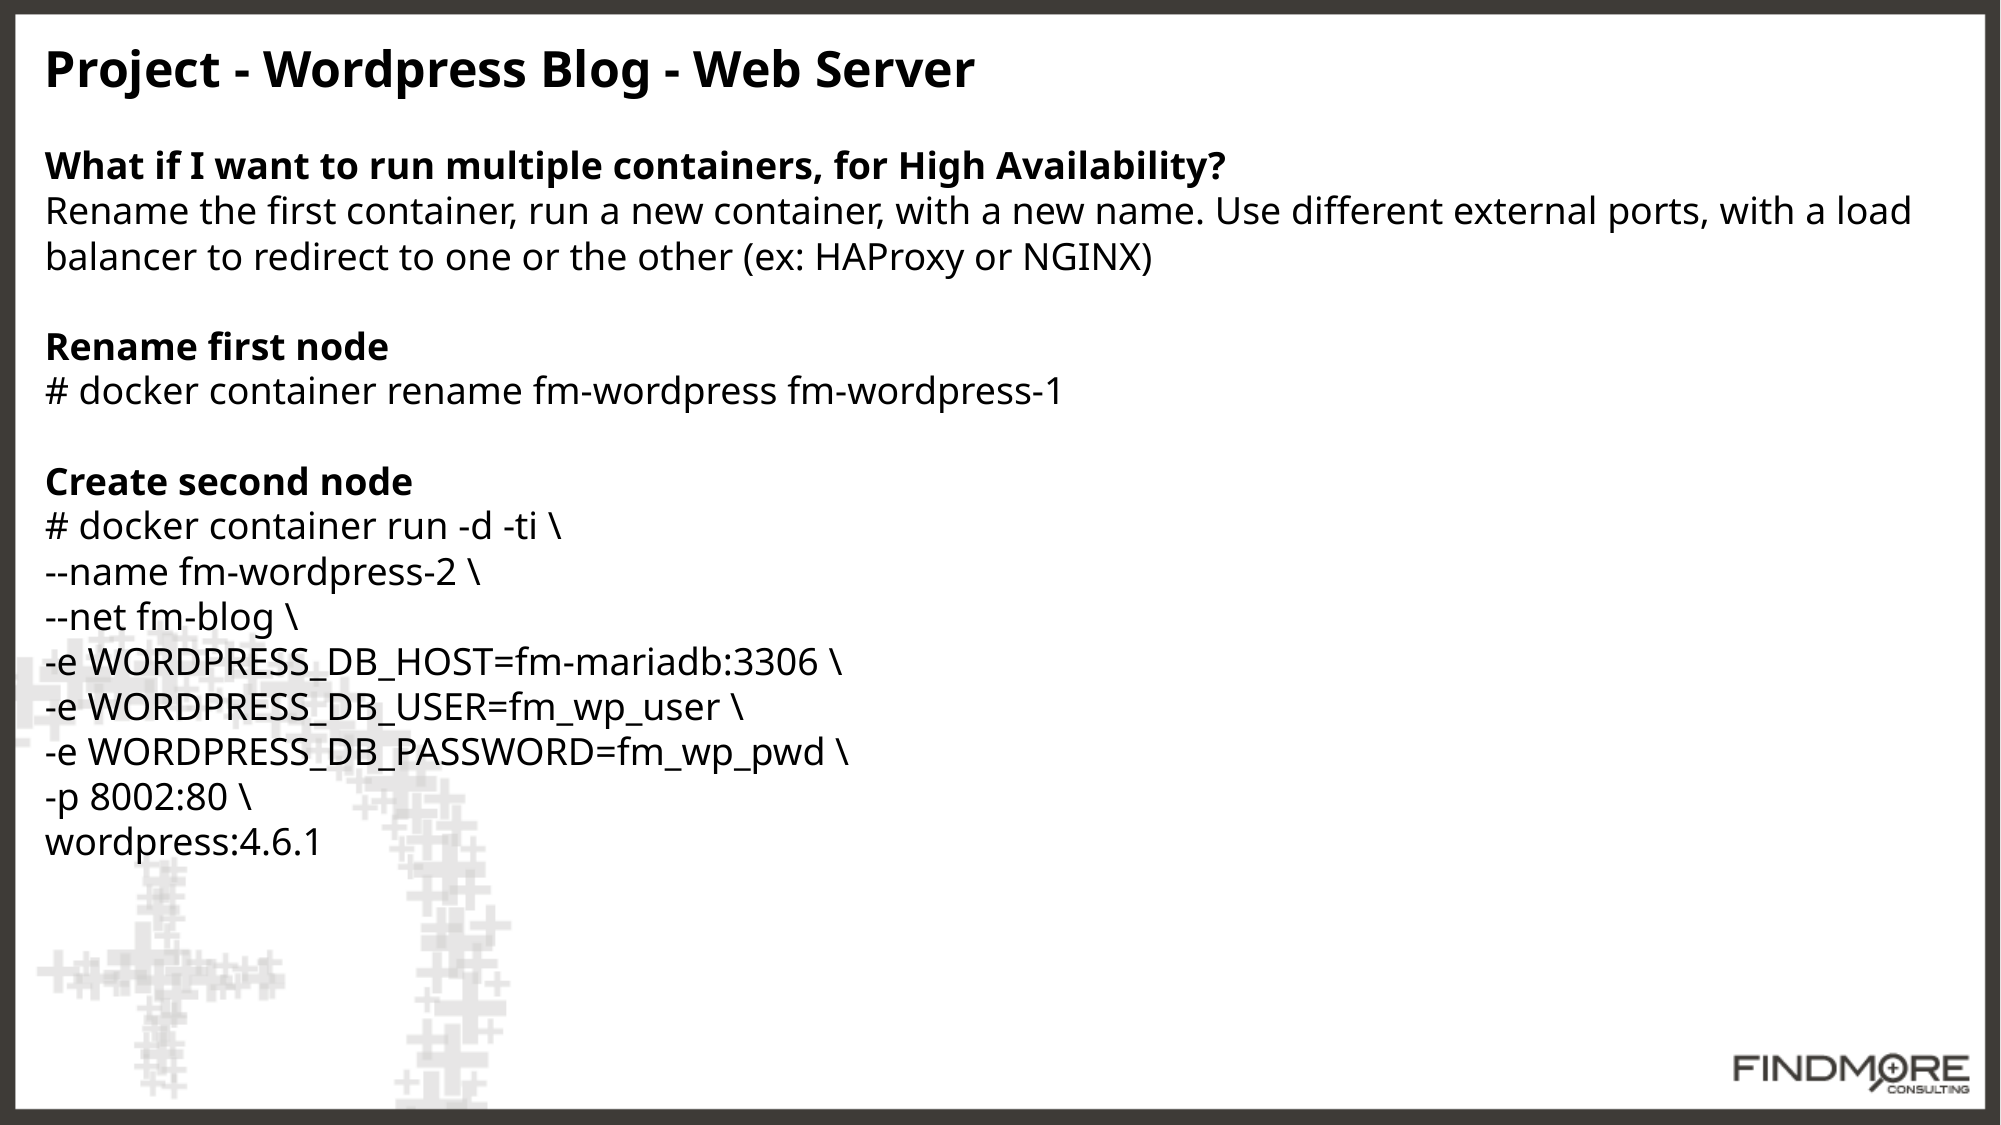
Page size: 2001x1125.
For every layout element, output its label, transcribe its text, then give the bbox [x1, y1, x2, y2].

picture [0, 0, 2001, 1125]
text_box Project - Wordpress Blog - Web Server What if I want to run multiple containers, for High Availability? Rename the first container, run a new container, with a new name. Use different external ports, with a load balancer to redirect to one or the other (ex: HAProxy or NGINX) Rename first node # docker container rename fm-wordpress fm-wordpress-1 Create second node # docker container run -d -ti \ --name fm-wordpress-2 \ --net fm-blog \ -e WORDPRESS_DB_HOST=fm-mariadb:3306 \ -e WORDPRESS_DB_USER=fm_wp_user \ -e WORDPRESS_DB_PASSWORD=fm_wp_pwd \ -p 8002:80 \ wordpress:4.6.1 [29, 30, 1950, 1024]
